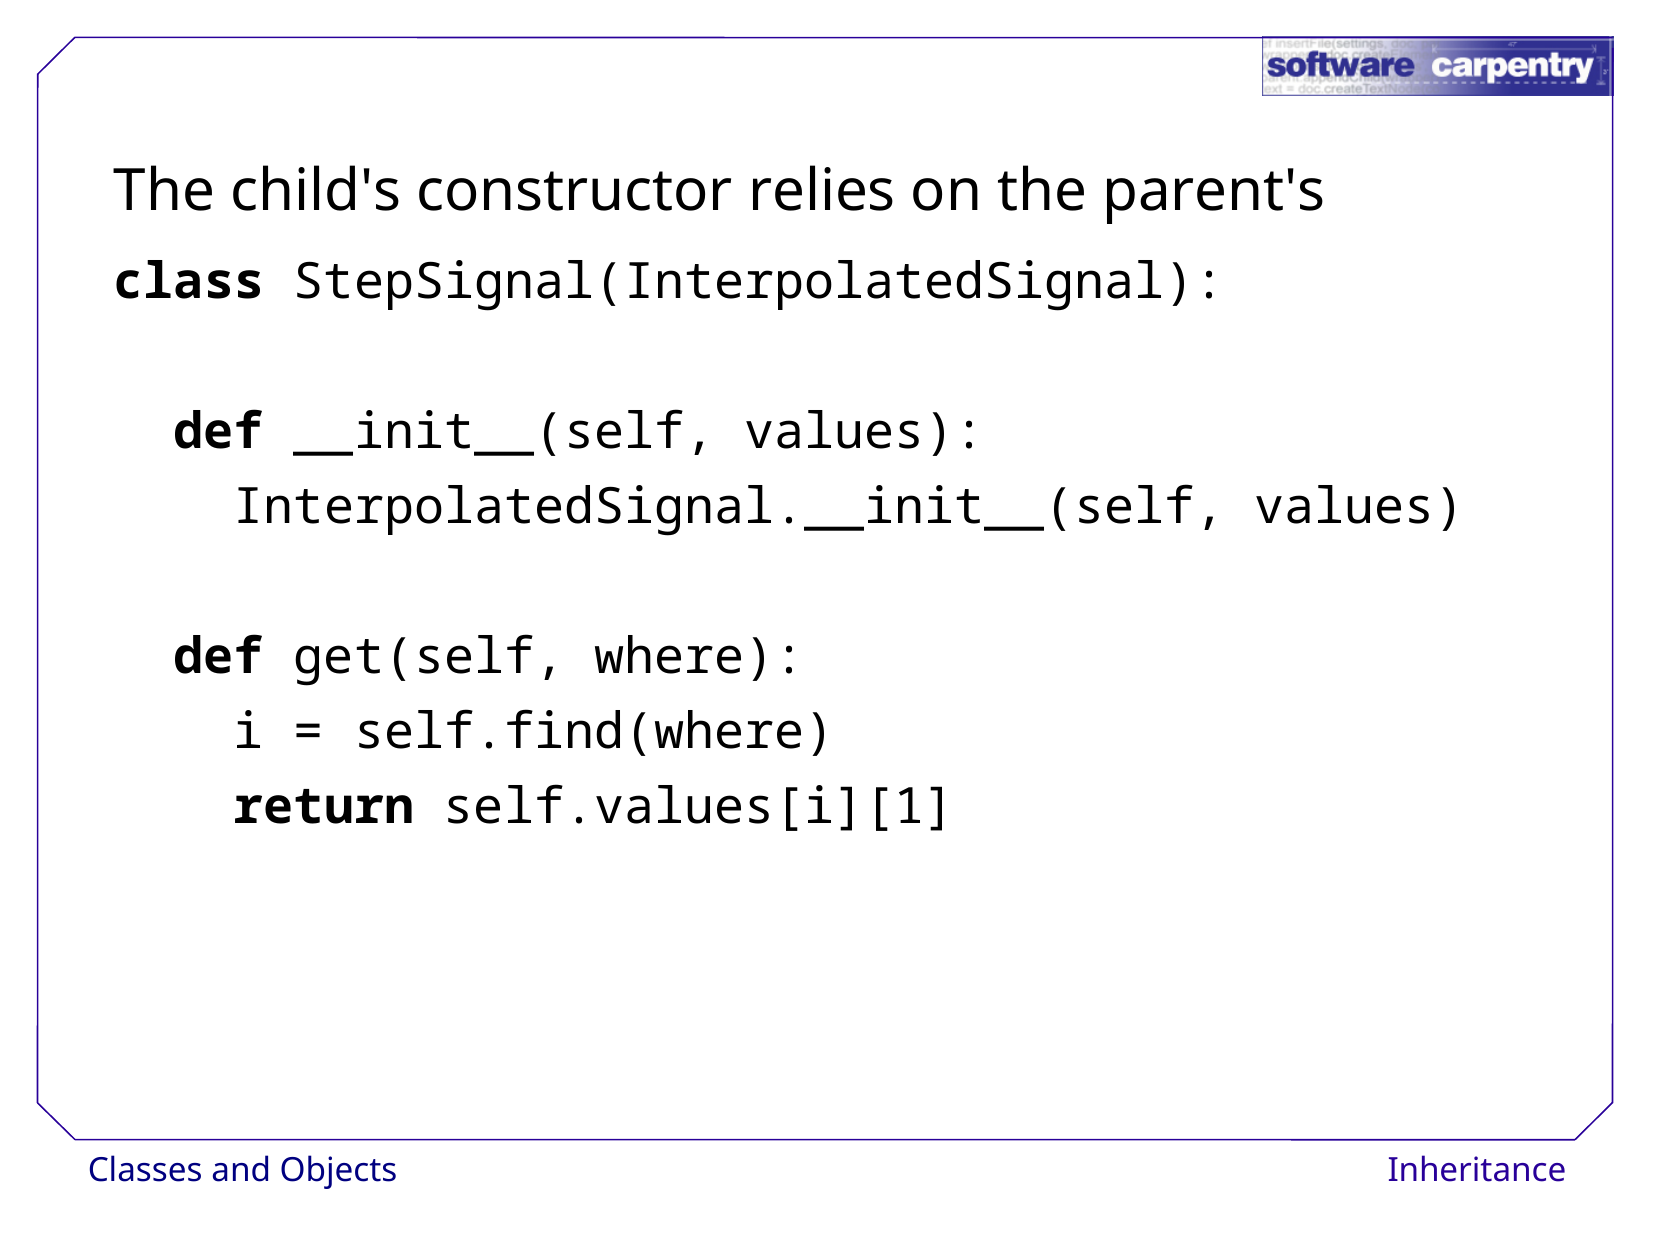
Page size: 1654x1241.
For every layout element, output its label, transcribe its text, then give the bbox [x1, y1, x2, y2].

text_box class StepSignal(InterpolatedSignal): def __init__(self, values): InterpolatedSignal.__init__(self, values) def get(self, where): i = self.find(where) return self.values[i][1] [99, 225, 1517, 842]
text_box The child's constructor relies on the parent's [99, 109, 1517, 225]
picture [1262, 36, 1614, 96]
